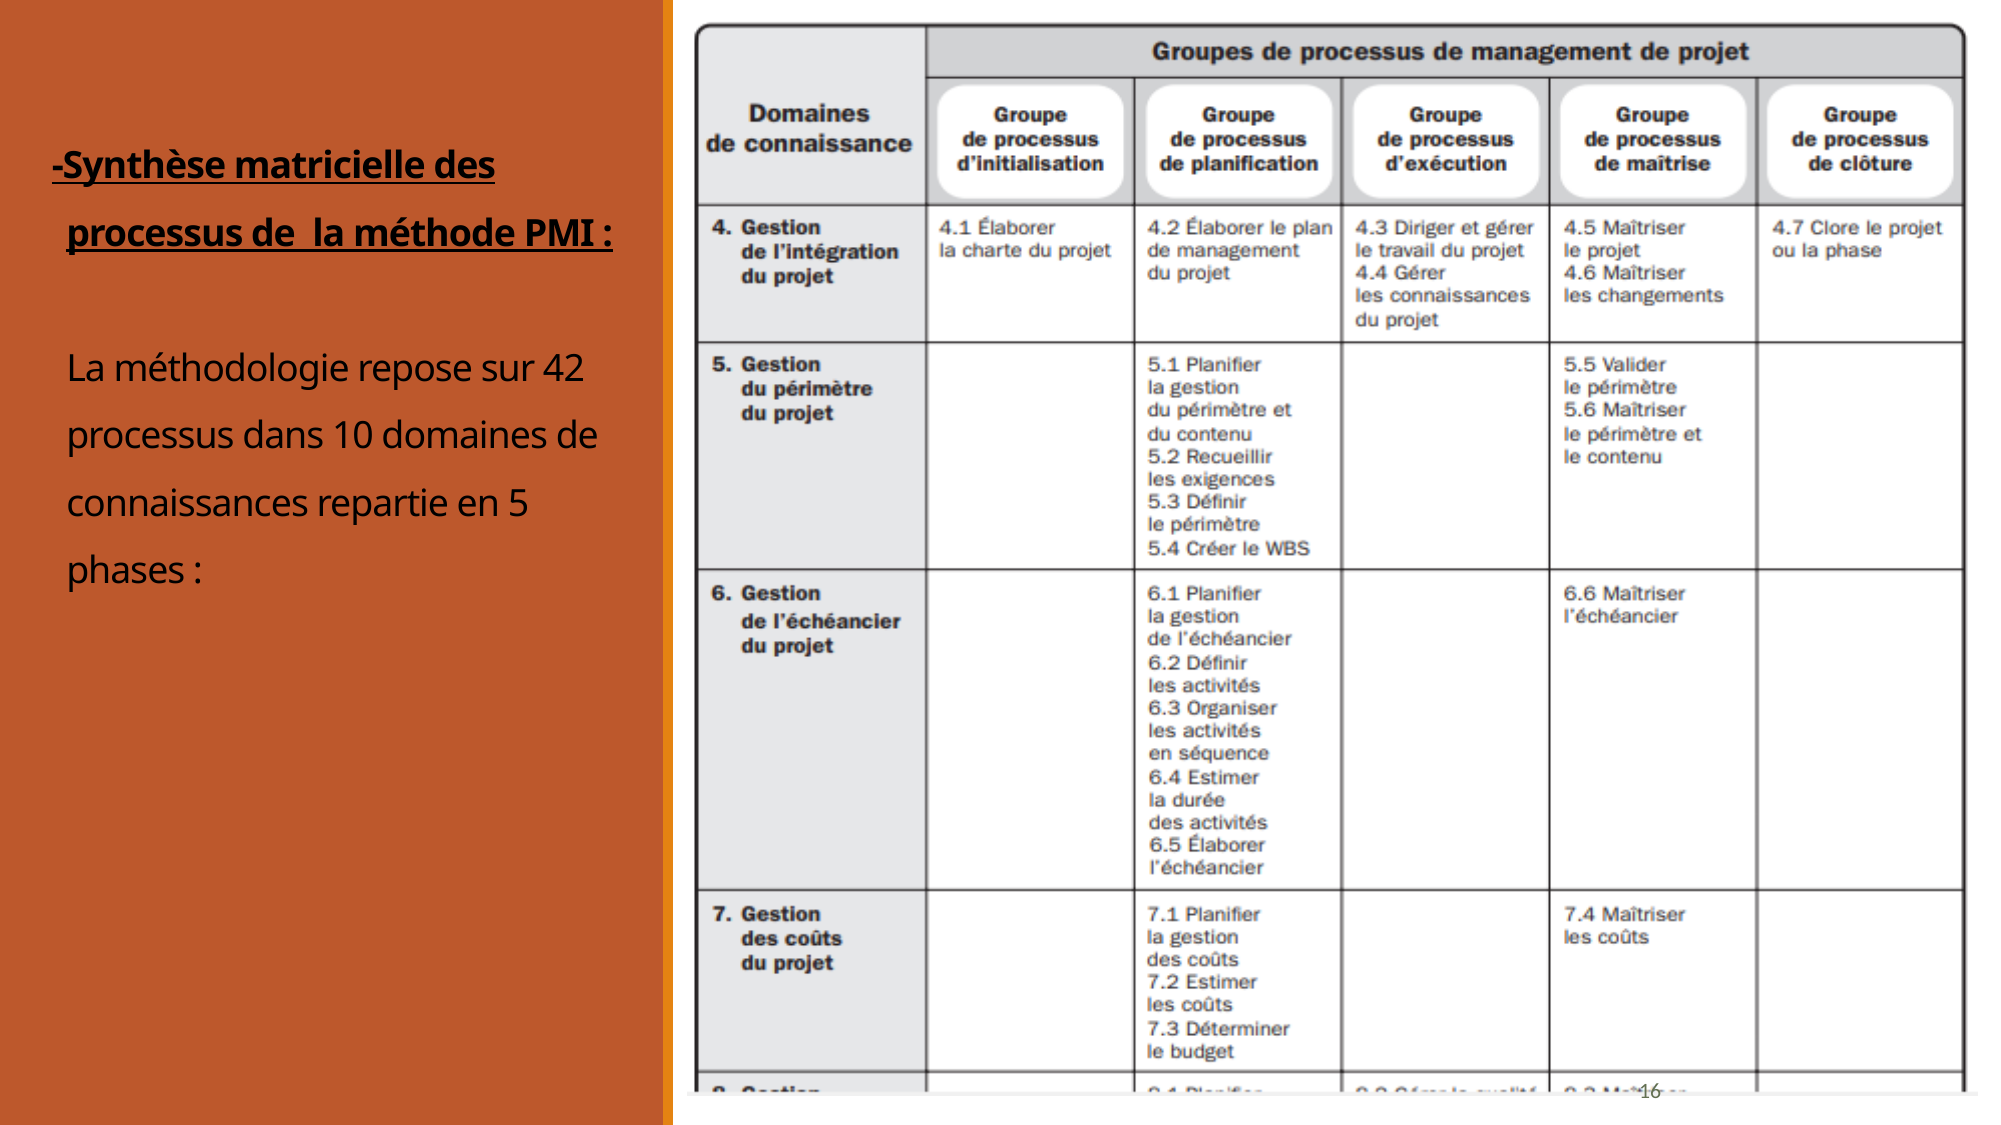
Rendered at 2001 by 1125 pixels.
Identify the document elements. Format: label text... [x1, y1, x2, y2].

text_box [1624, 1059, 1840, 1120]
title -Synthèse matricielle des processus de la méthode PMI : La méthodologie repose sur 42 processus dans 10 domaines de connaissances repartie en 5 phases : [22, 111, 653, 538]
picture [687, 19, 1978, 1097]
